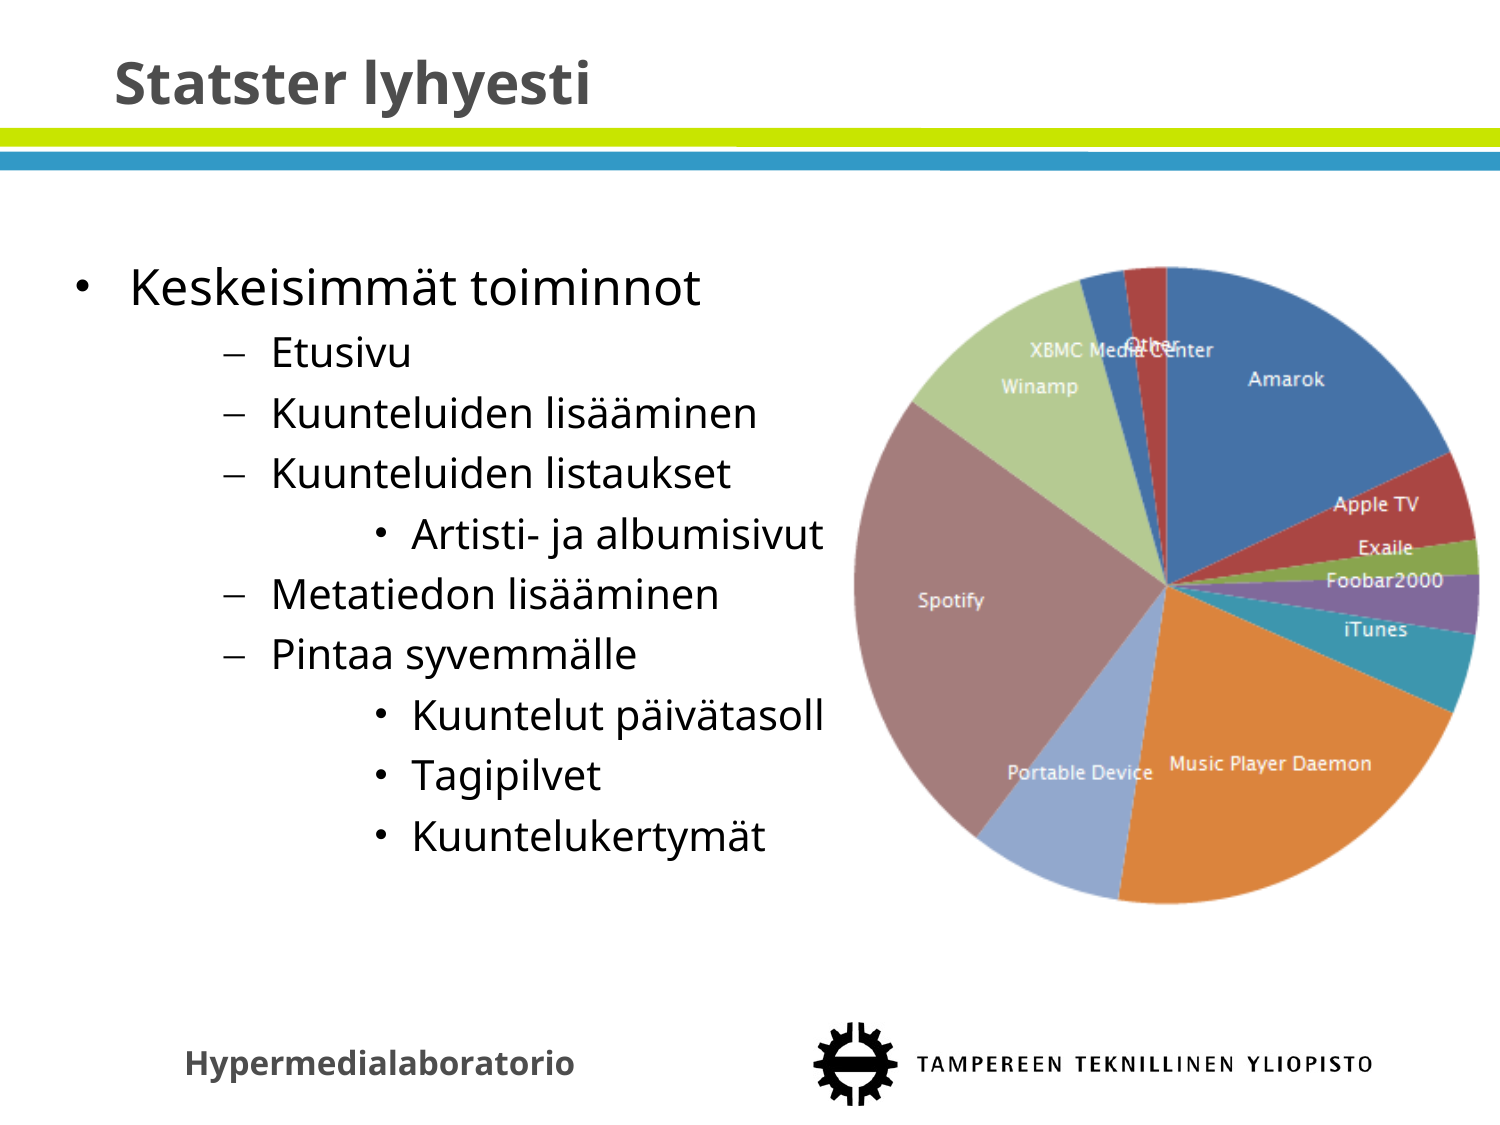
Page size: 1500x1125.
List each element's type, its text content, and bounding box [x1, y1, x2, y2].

picture [826, 265, 1500, 916]
title Statster lyhyesti [100, 3, 1100, 159]
picture [813, 1022, 1377, 1106]
list Keskeisimmät toiminnot Etusivu Kuunteluiden lisääminen Kuunteluiden listaukset Artisti- ja albumisivut Metatiedon lisääminen Pintaa syvemmälle Kuuntelut päivätasolla Tagipilvet Kuuntelukertymät [59, 248, 1359, 1004]
